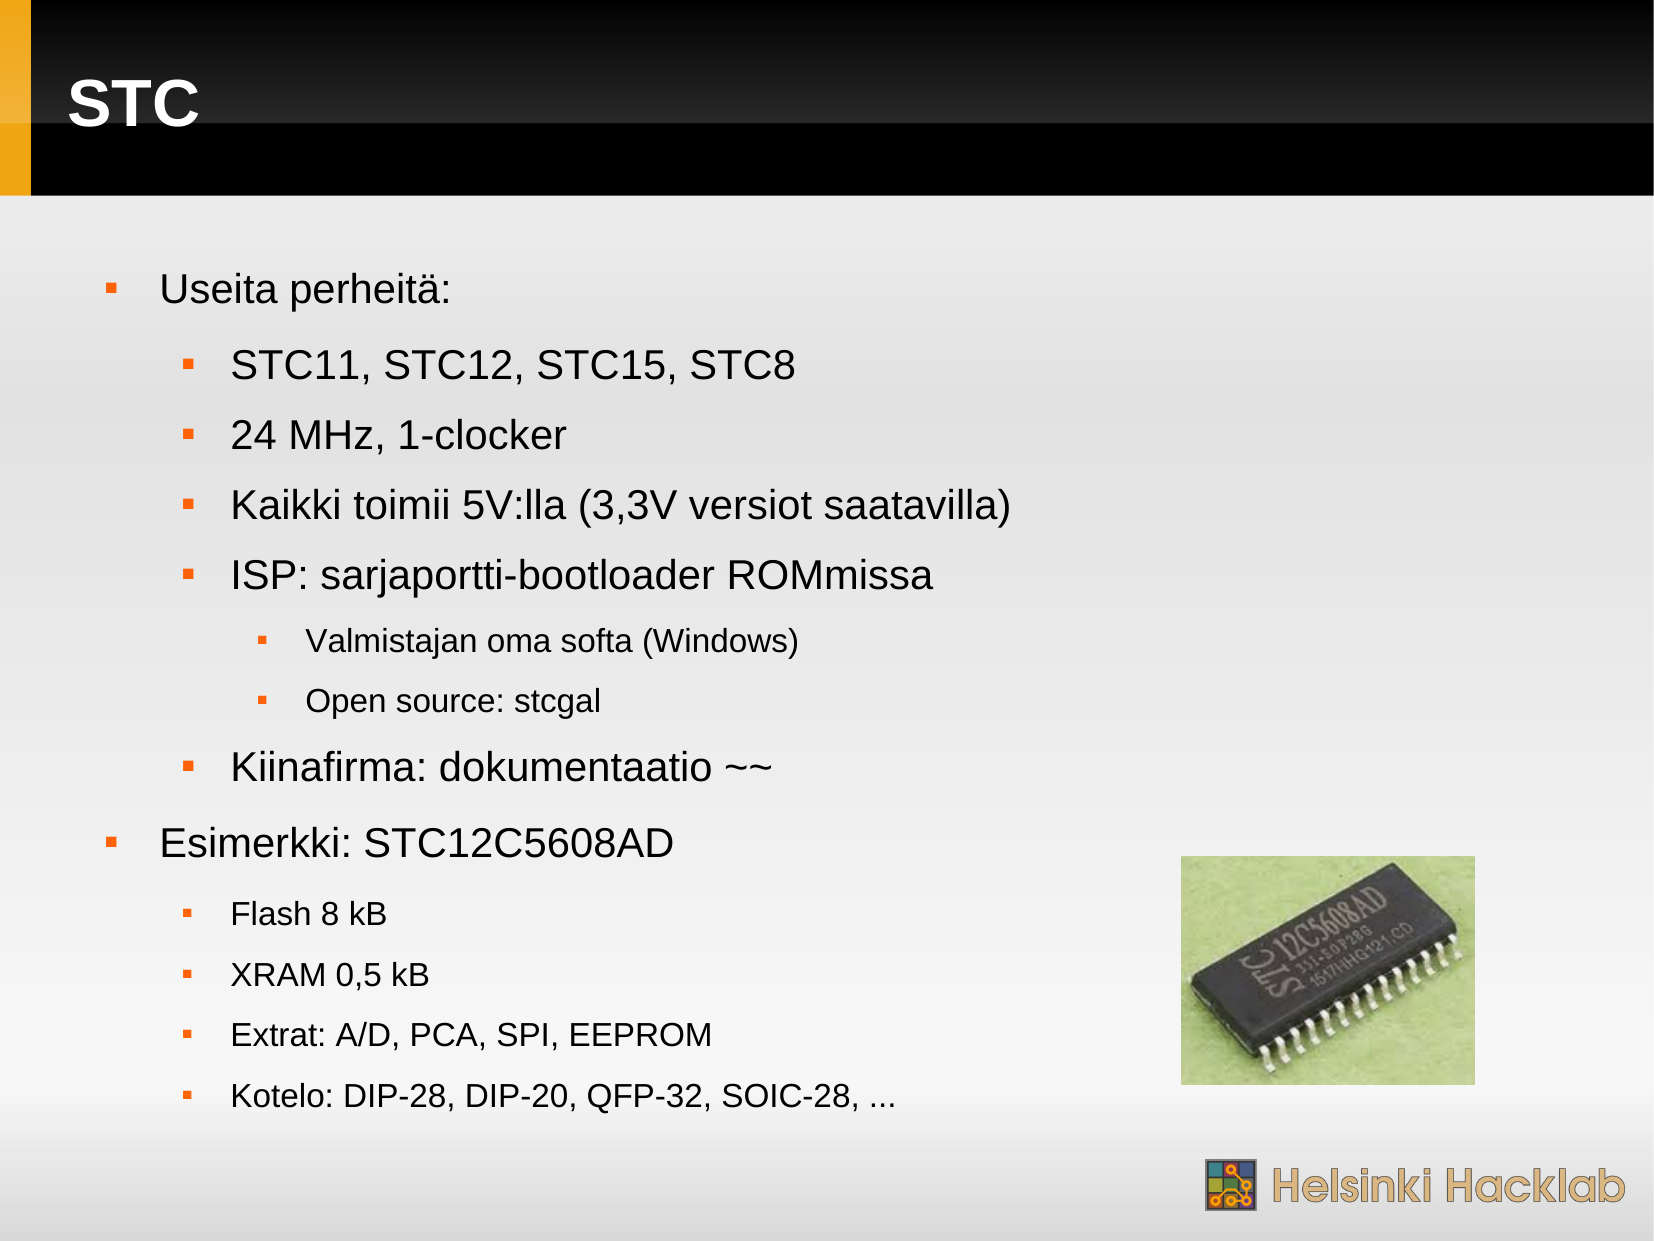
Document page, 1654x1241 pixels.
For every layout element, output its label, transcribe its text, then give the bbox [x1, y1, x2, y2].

picture [0, 0, 1654, 1241]
list Useita perheitä: STC11, STC12, STC15, STC8 24 MHz, 1-clocker Kaikki toimii 5V:lla (3,3V versiot saatavilla) ISP: sarjaportti-bootloader ROMmissa Valmistajan oma softa (Windows) Open source: stcgal Kiinafirma: dokumentaatio ~~ Esimerkki: STC12C5608AD Flash 8 kB XRAM 0,5 kB Extrat: A/D, PCA, SPI, EEPROM Kotelo: DIP-28, DIP-20, QFP-32, SOIC-28, ... [88, 265, 1093, 1185]
title STC [67, 0, 1556, 208]
